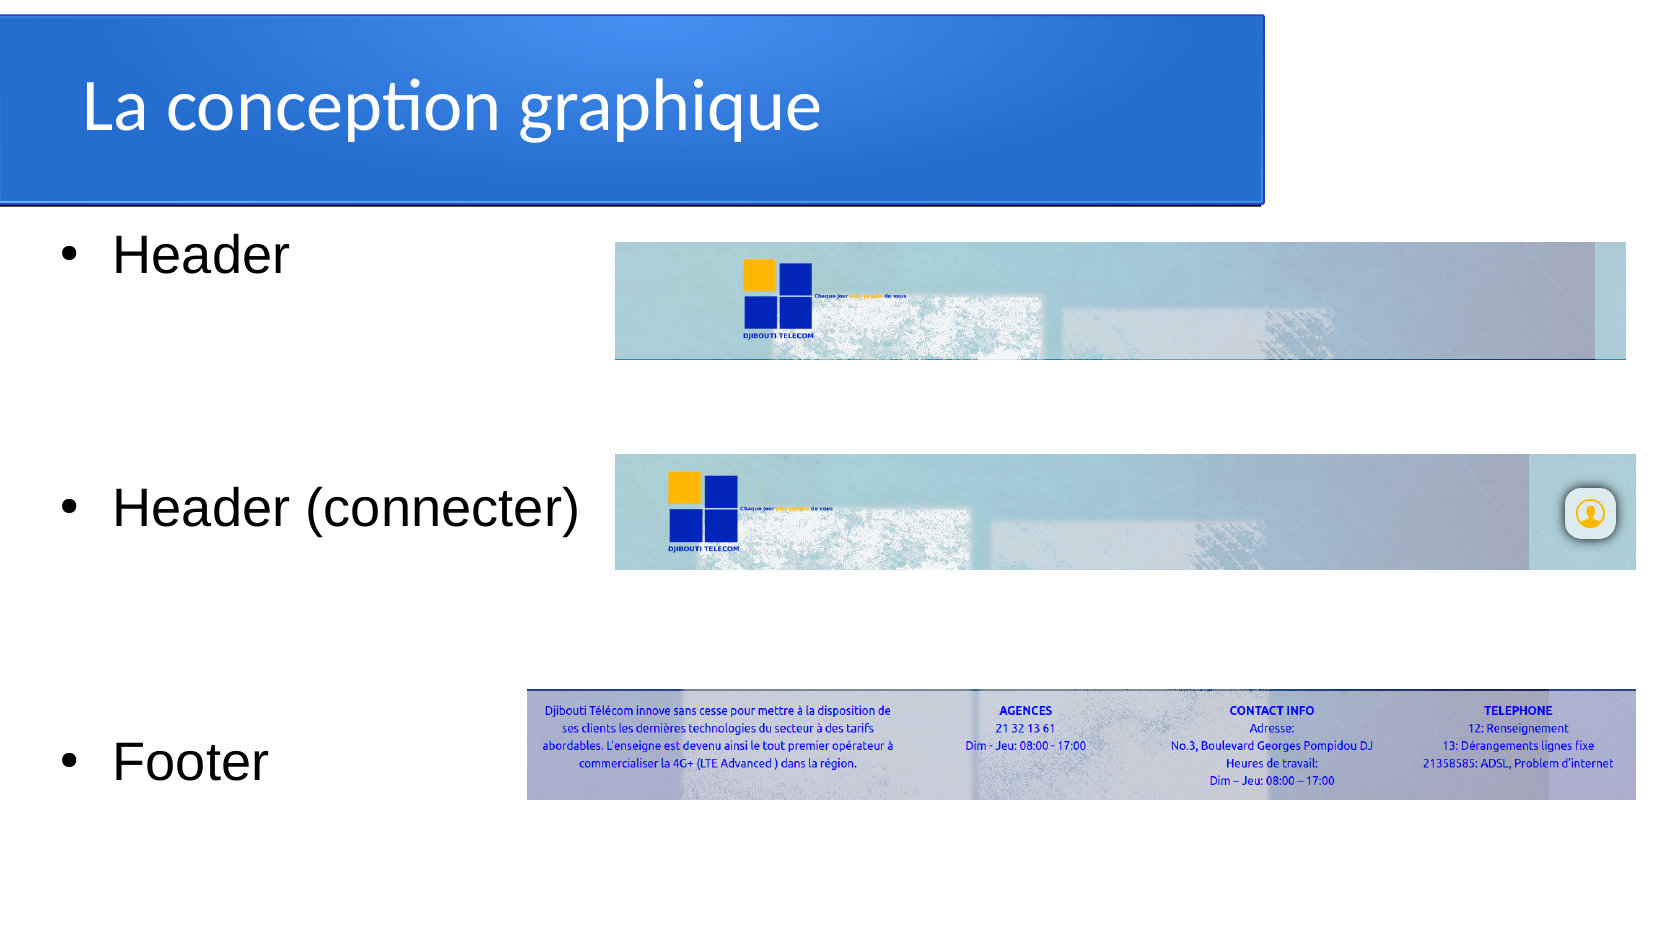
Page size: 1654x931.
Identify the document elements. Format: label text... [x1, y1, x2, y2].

picture [527, 689, 1636, 800]
picture [615, 242, 1626, 361]
title La conception graphique [82, 35, 1235, 189]
picture [615, 454, 1636, 571]
list Header Header (connecter) Footer [41, 224, 1531, 871]
